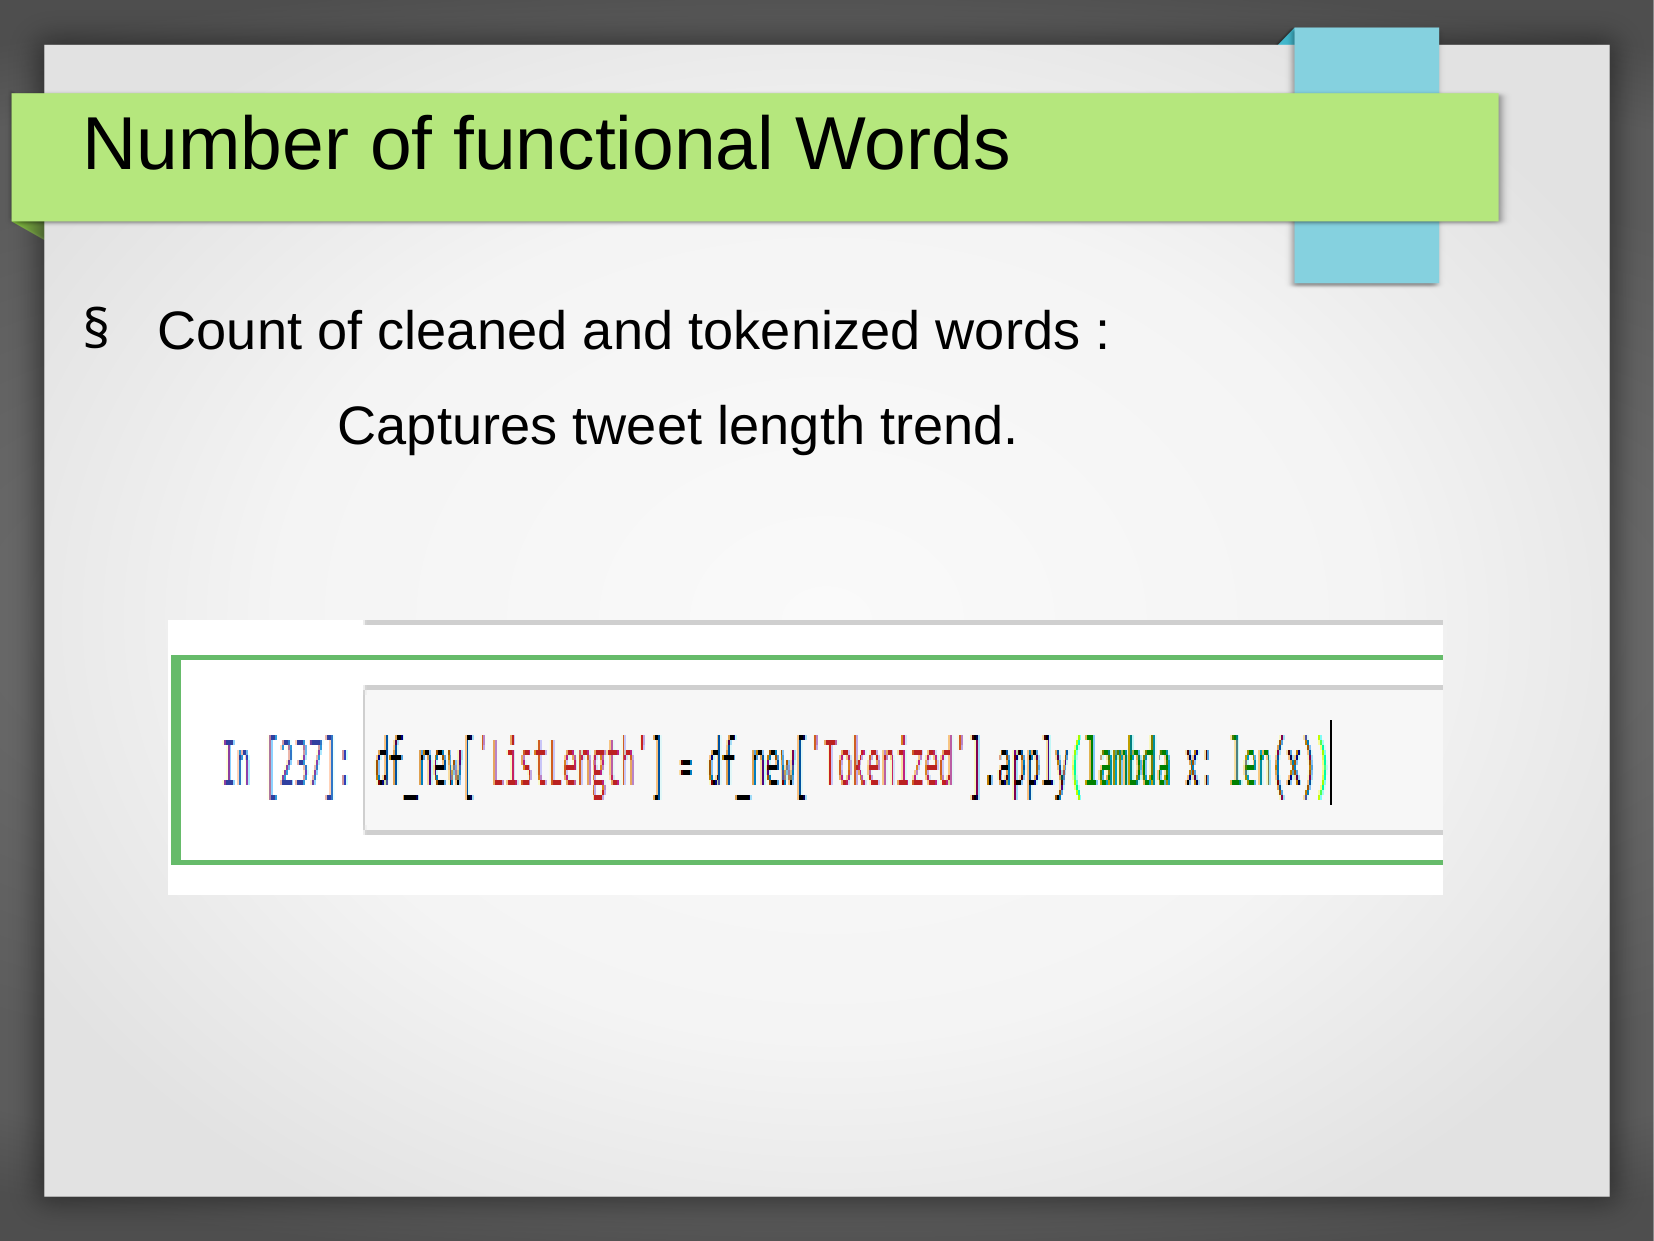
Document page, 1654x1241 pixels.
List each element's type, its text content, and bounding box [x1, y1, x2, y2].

title Number of functional Words [82, 94, 1264, 275]
list Count of cleaned and tokenized words : Captures tweet length trend. [82, 295, 1571, 1015]
picture [168, 620, 1443, 895]
